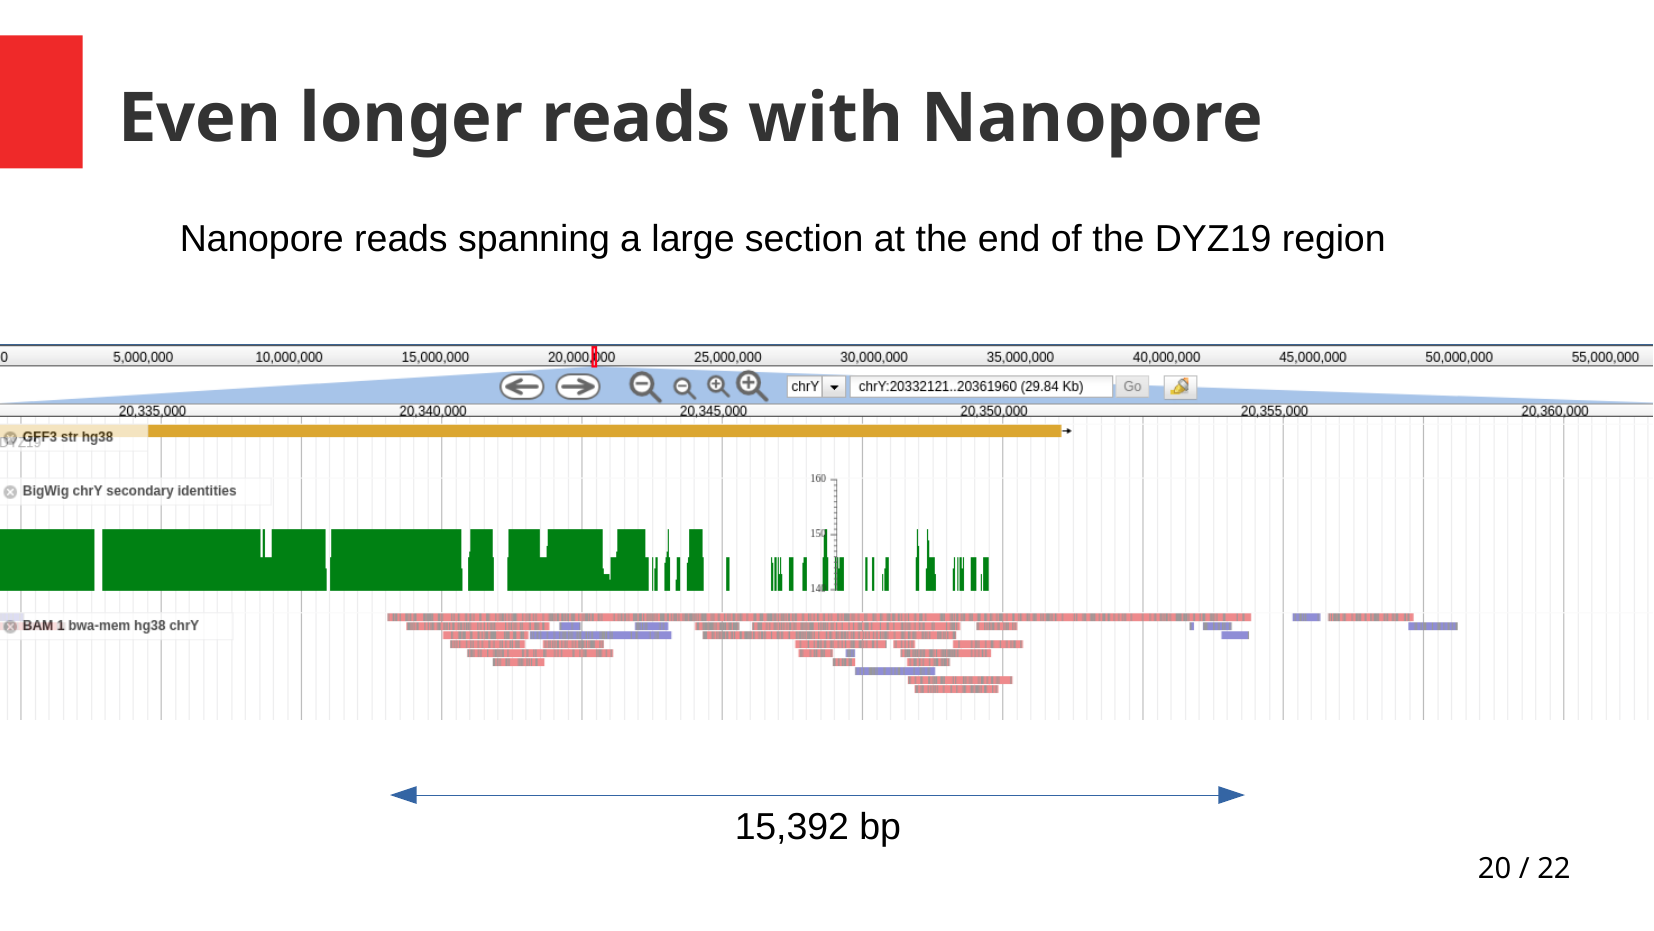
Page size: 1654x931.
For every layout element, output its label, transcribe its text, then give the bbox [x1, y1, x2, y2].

text_box 15,392 bp [720, 798, 916, 856]
title Even longer reads with Nanopore [118, 37, 1571, 193]
picture [0, 344, 1653, 720]
text_box Nanopore reads spanning a large section at the end of the DYZ19 region [165, 210, 1401, 267]
